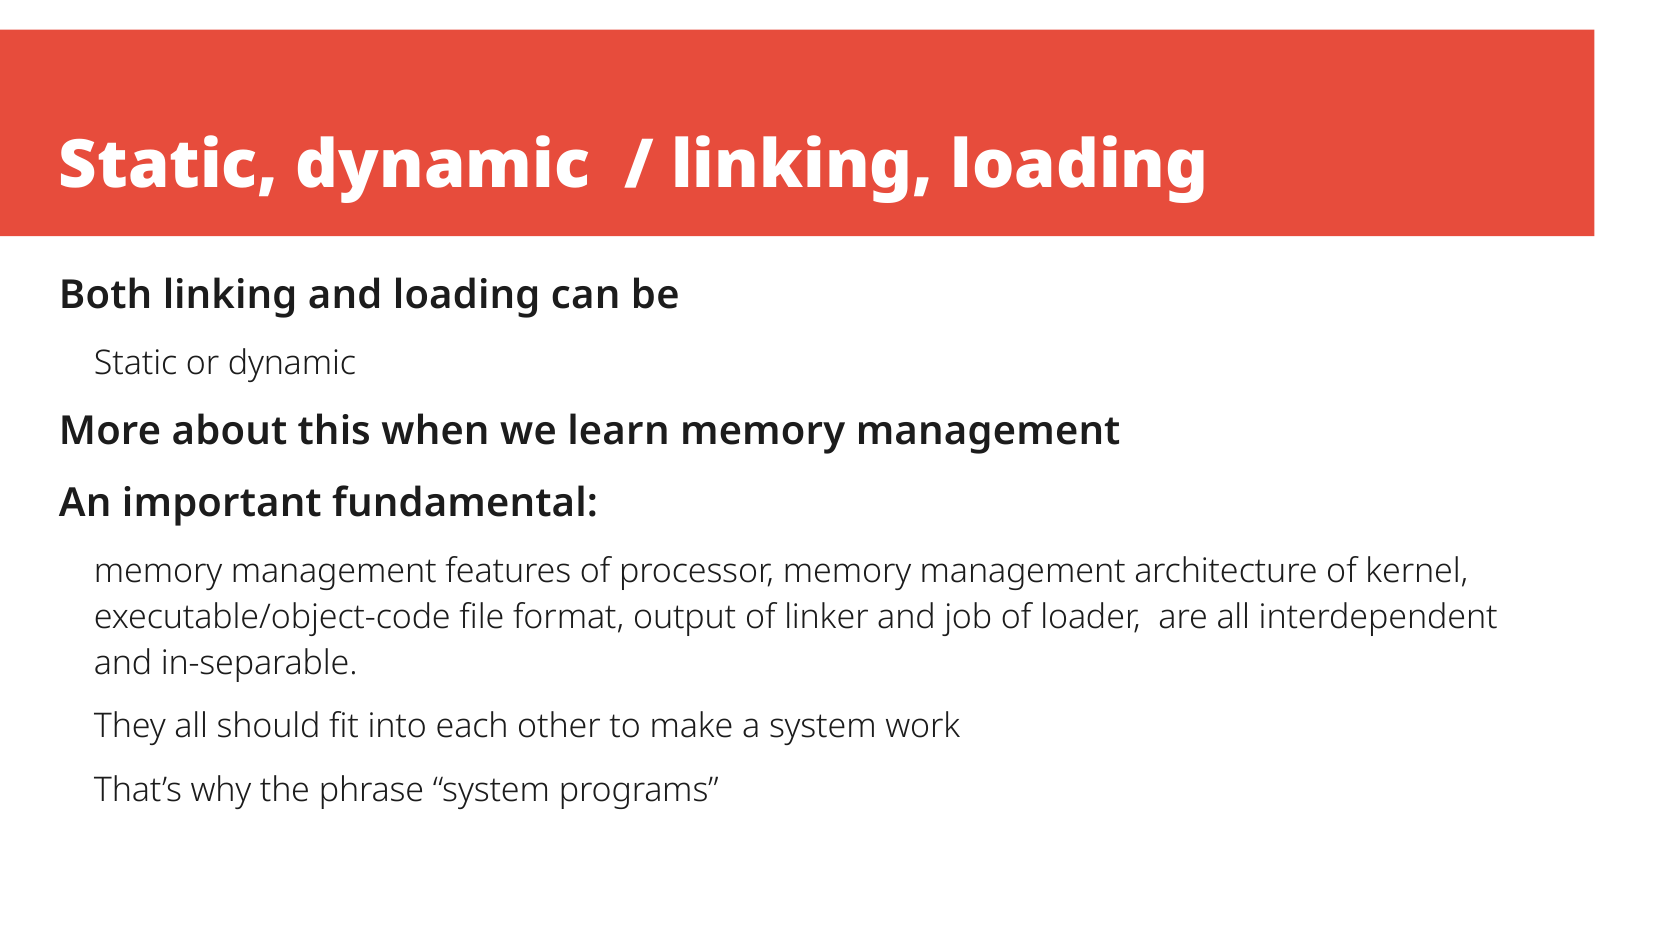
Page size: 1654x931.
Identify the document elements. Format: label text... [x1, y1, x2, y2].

list Both linking and loading can be Static or dynamic More about this when we learn memory management An important fundamental: memory management features of processor, memory management architecture of kernel, executable/object-code file format, output of linker and job of loader, are all interdependent and in-separable. They all should fit into each other to make a system work That’s why the phrase “system programs” [59, 265, 1565, 815]
title Static, dynamic / linking, loading [59, 59, 1595, 207]
